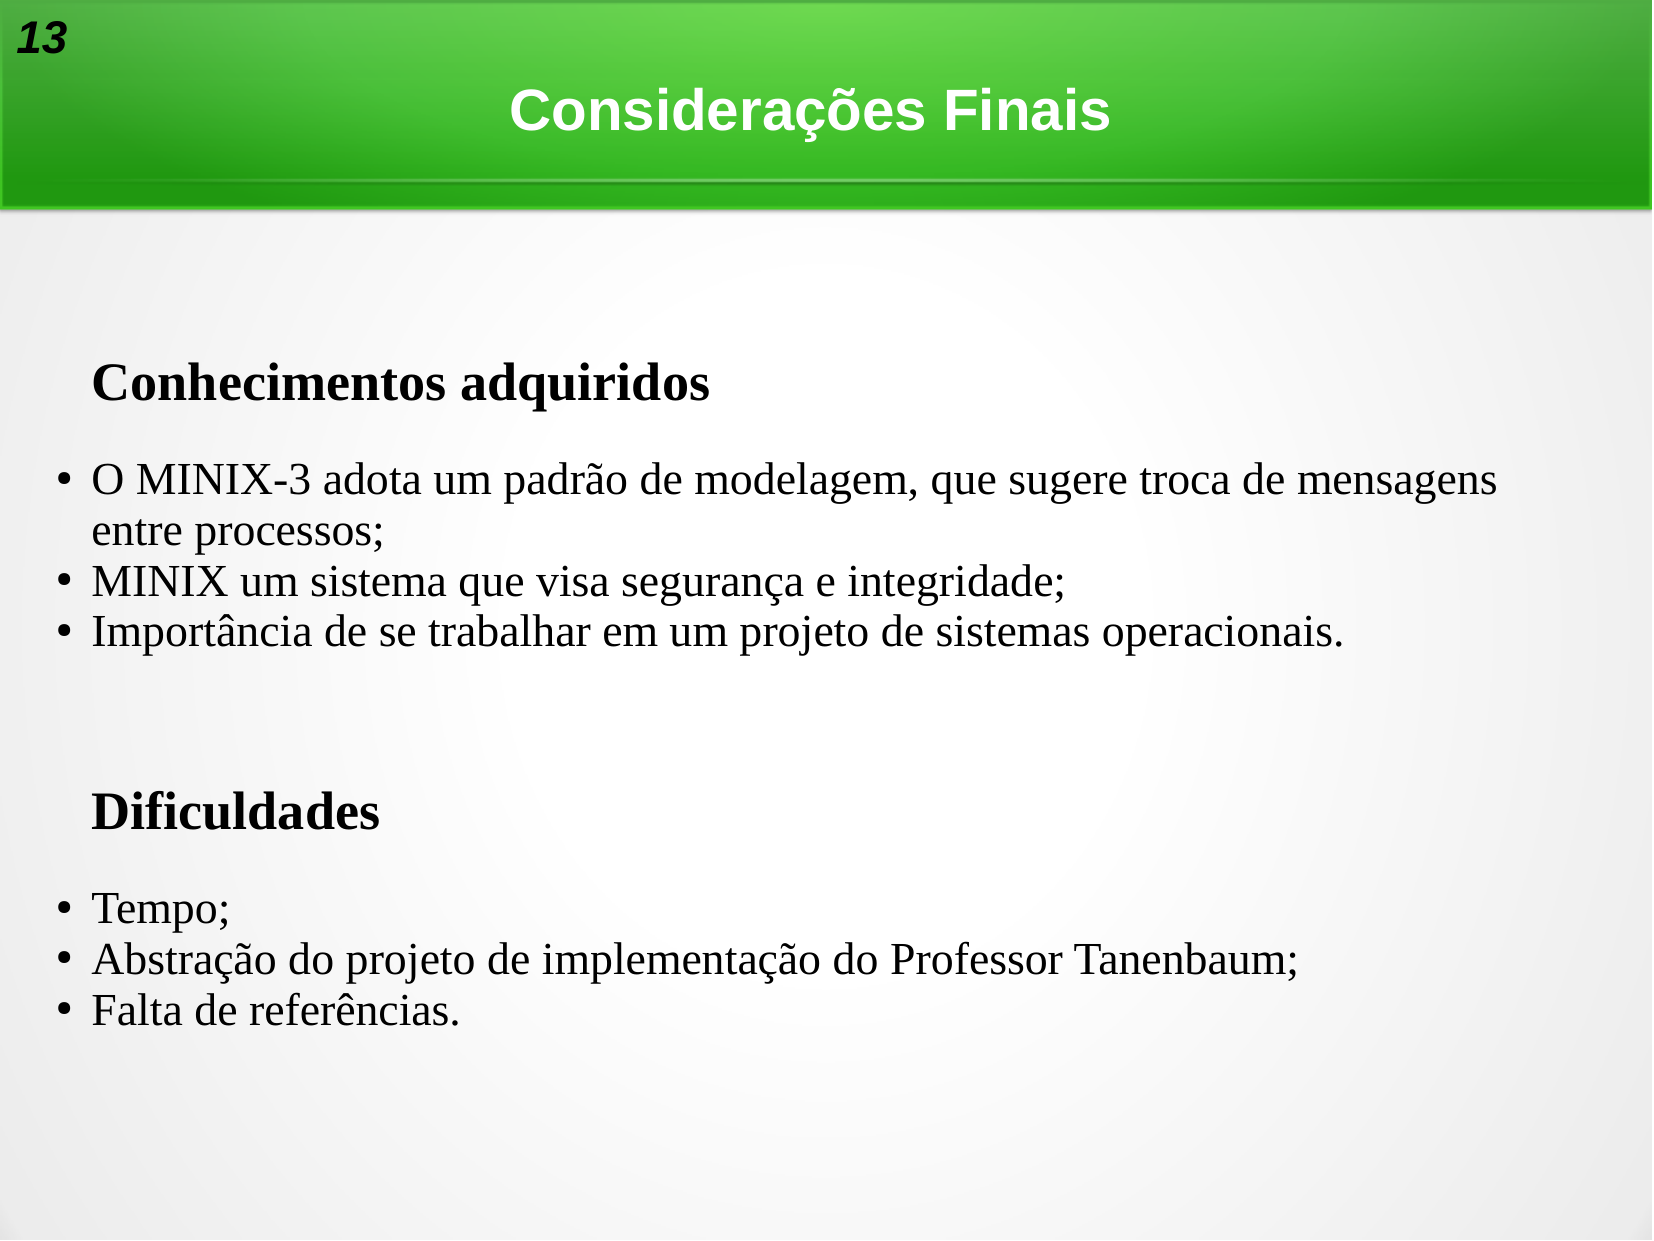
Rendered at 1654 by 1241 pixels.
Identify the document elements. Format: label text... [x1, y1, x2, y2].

text_box Conhecimentos adquiridos O MINIX-3 adota um padrão de modelagem, que sugere troca de mensagens entre processos; MINIX um sistema que visa segurança e integridade; Importância de se trabalhar em um projeto de sistemas operacionais. Dificuldades Tempo; Abstração do projeto de implementação do Professor Tanenbaum; Falta de referências. [41, 345, 1606, 1043]
text_box Considerações Finais [450, 70, 1173, 151]
